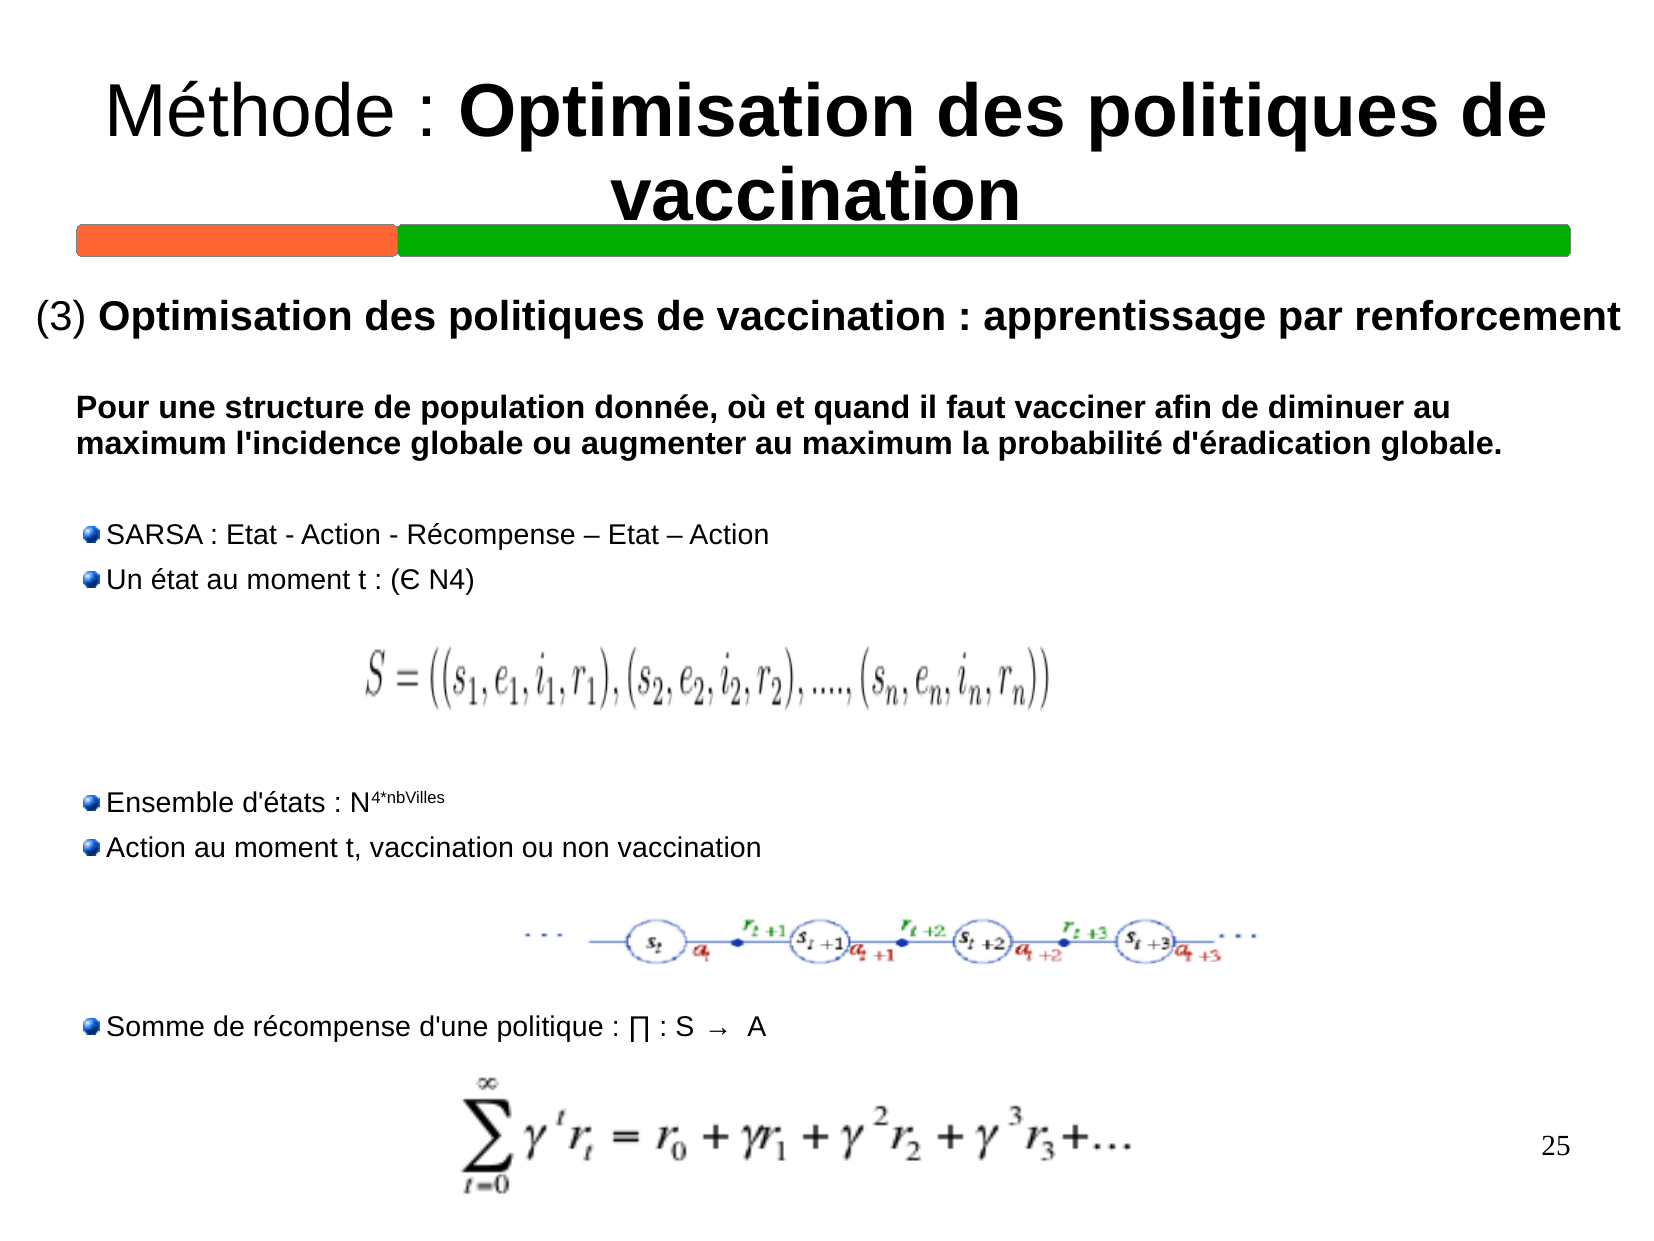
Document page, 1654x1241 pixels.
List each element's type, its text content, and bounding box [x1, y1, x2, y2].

list Pour une structure de population donnée, où et quand il faut vacciner afin de diminuer au maximum l'incidence globale ou augmenter au maximum la probabilité d'éradication globale. SARSA : Etat - Action - Récompense – Etat – Action Un état au moment t : (Є N4) Ensemble d'états : N4*nbVilles Action au moment t, vaccination ou non vaccination Somme de récompense d'une politique : ∏ : S → A [75, 355, 1531, 1060]
picture [484, 897, 1276, 981]
picture [437, 1074, 1146, 1201]
title Méthode : Optimisation des politiques de vaccination [82, 49, 1571, 227]
text_box (3) Optimisation des politiques de vaccination : apprentissage par renforcement [35, 292, 1654, 355]
picture [342, 637, 1217, 741]
text_box [76, 224, 1571, 257]
